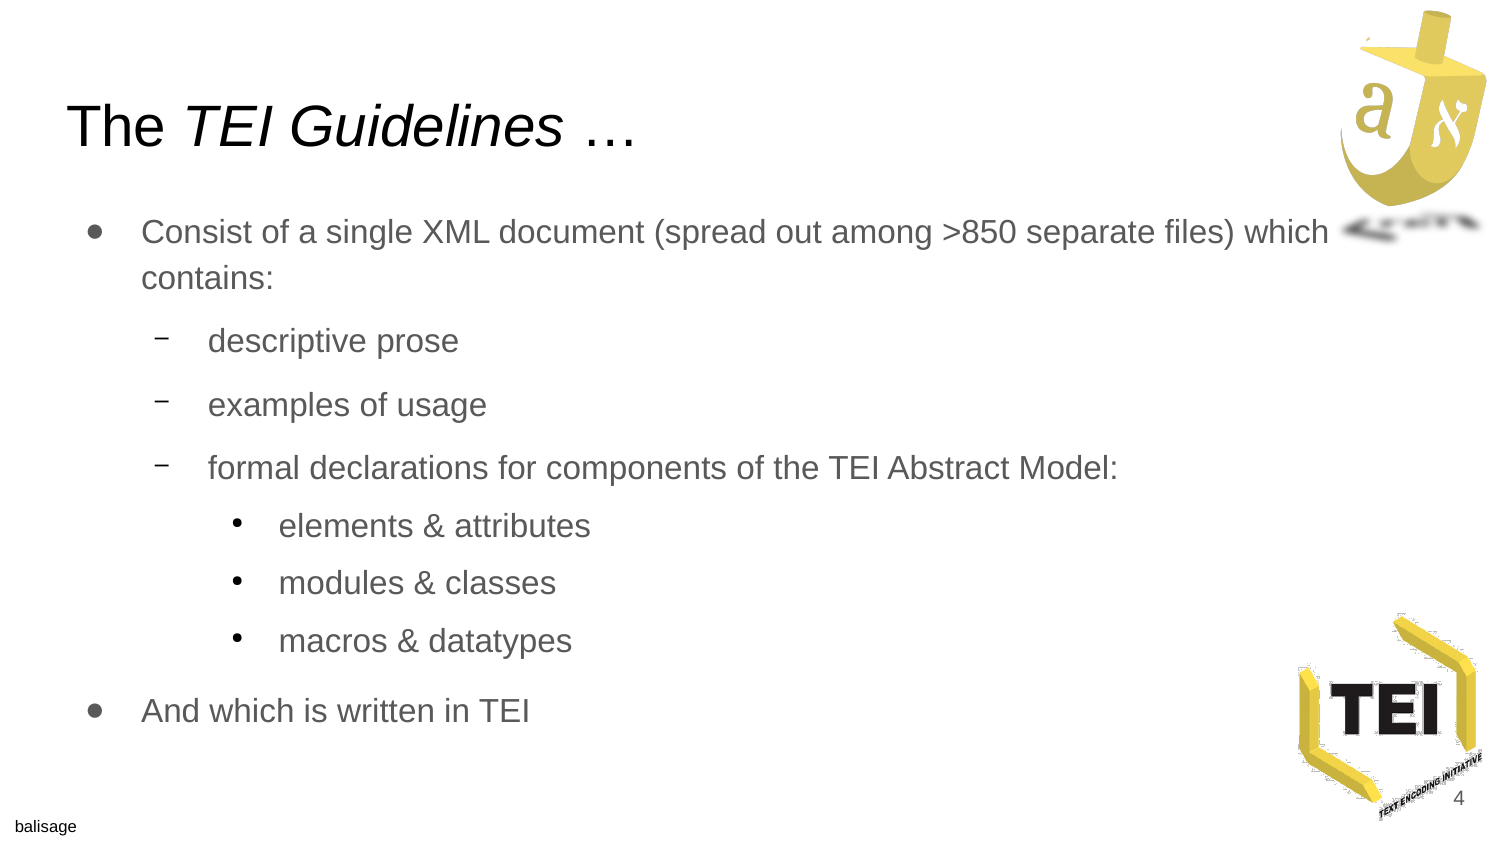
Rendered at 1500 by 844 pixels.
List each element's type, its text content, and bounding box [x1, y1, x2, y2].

slide_number <number> [1389, 764, 1480, 830]
list Consist of a single XML document (spread out among >850 separate files) which contains: descriptive prose examples of usage formal declarations for components of the TEI Abstract Model: elements & attributes modules & classes macros & datatypes And which is written in TEI [51, 189, 1351, 796]
picture [1275, 604, 1500, 830]
title The TEI Guidelines … [51, 72, 1449, 167]
text_box balisage [0, 810, 114, 844]
picture [1324, 0, 1497, 250]
